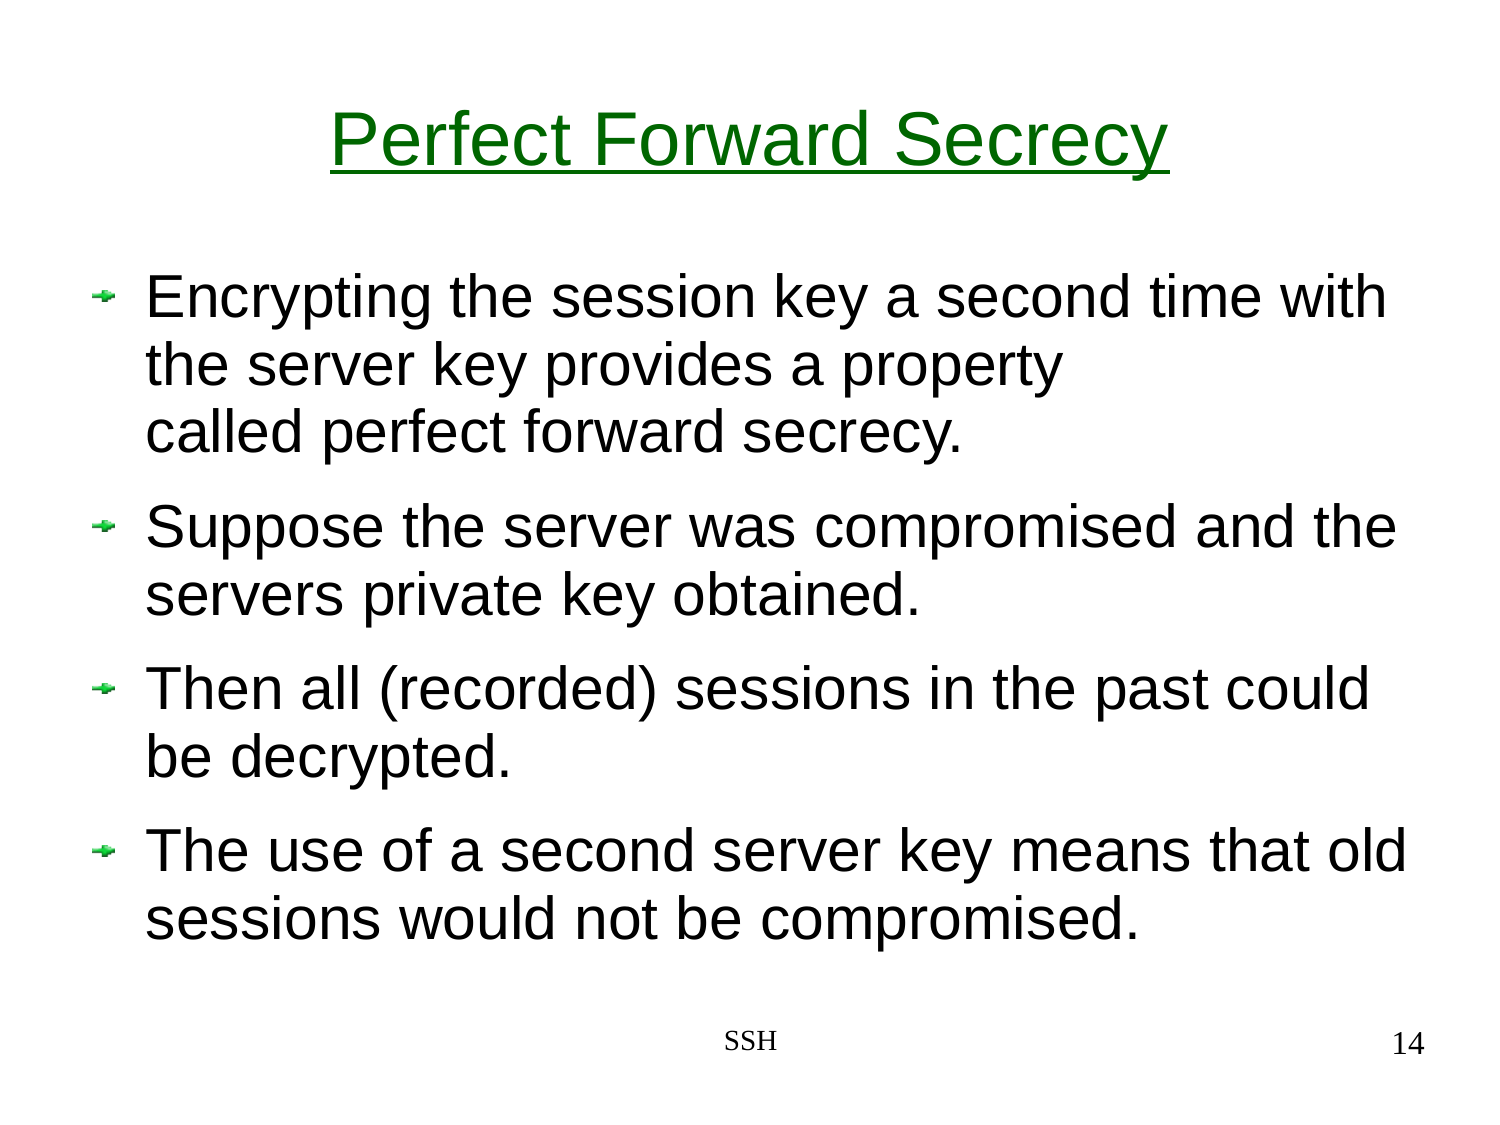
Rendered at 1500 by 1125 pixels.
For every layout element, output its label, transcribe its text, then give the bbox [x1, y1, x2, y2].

list Encrypting the session key a second time with the server key provides a property called perfect forward secrecy. Suppose the server was compromised and the servers private key obtained. Then all (recorded) sessions in the past could be decrypted. The use of a second server key means that old sessions would not be compromised. [75, 262, 1425, 1006]
title Perfect Forward Secrecy [75, 45, 1425, 233]
